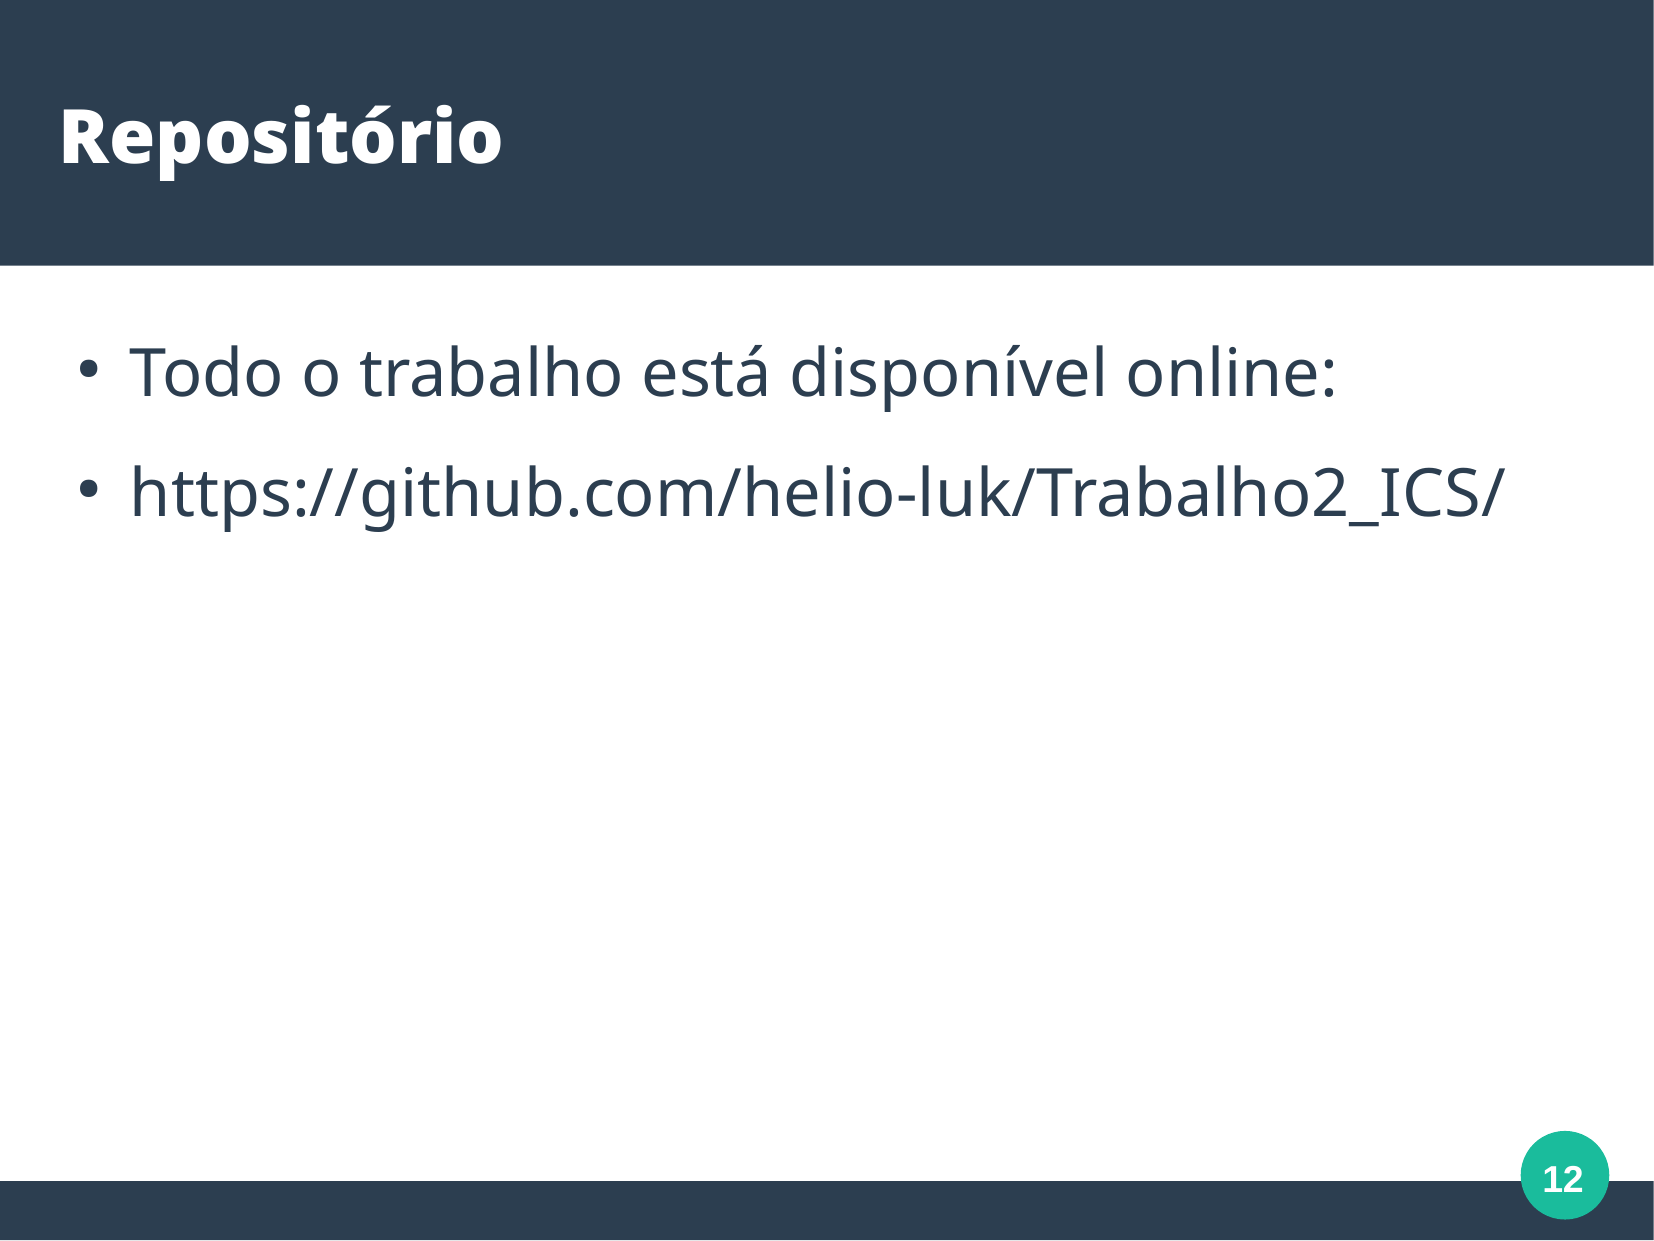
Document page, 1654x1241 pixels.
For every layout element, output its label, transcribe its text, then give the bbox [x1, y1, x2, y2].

title Repositório [59, 55, 1595, 213]
list Todo o trabalho está disponível online: https://github.com/helio-luk/Trabalho2_ICS/ [59, 324, 1595, 1152]
